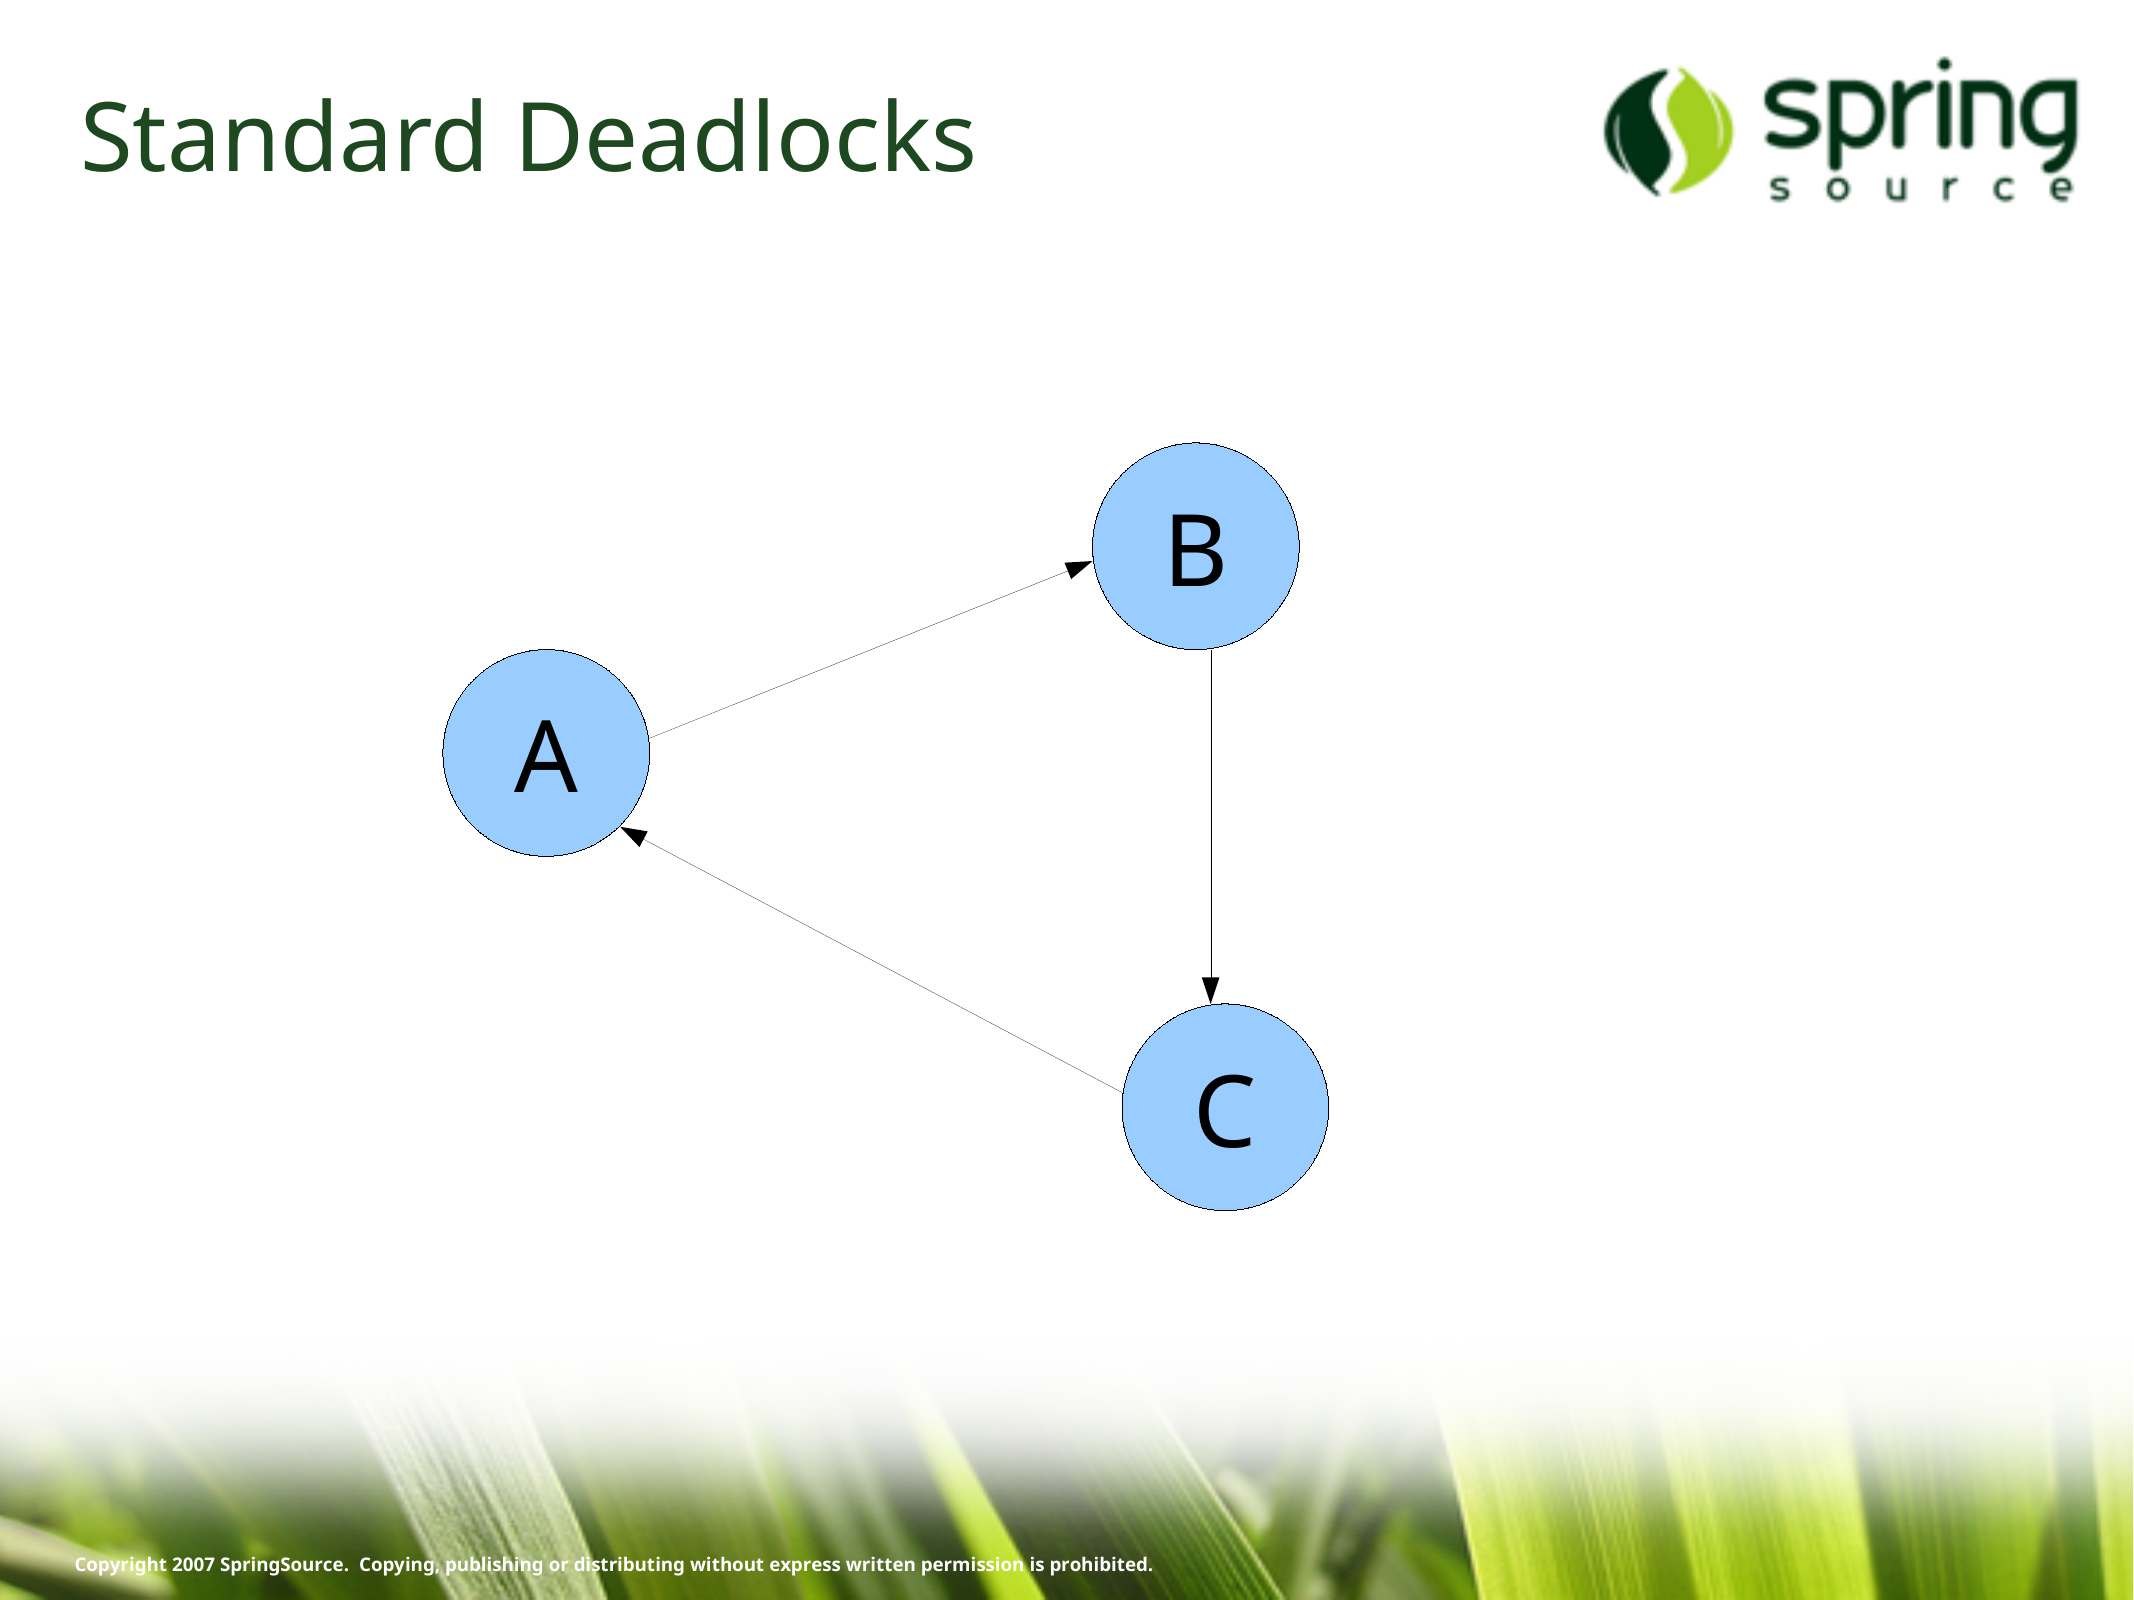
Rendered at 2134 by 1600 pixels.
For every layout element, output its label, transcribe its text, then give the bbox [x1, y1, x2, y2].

picture [0, 1340, 2134, 1600]
text_box B [1092, 442, 1300, 650]
text_box A [442, 649, 650, 857]
picture [1555, 46, 2134, 224]
title Standard Deadlocks [80, 8, 1548, 261]
text_box C [1122, 1003, 1329, 1211]
